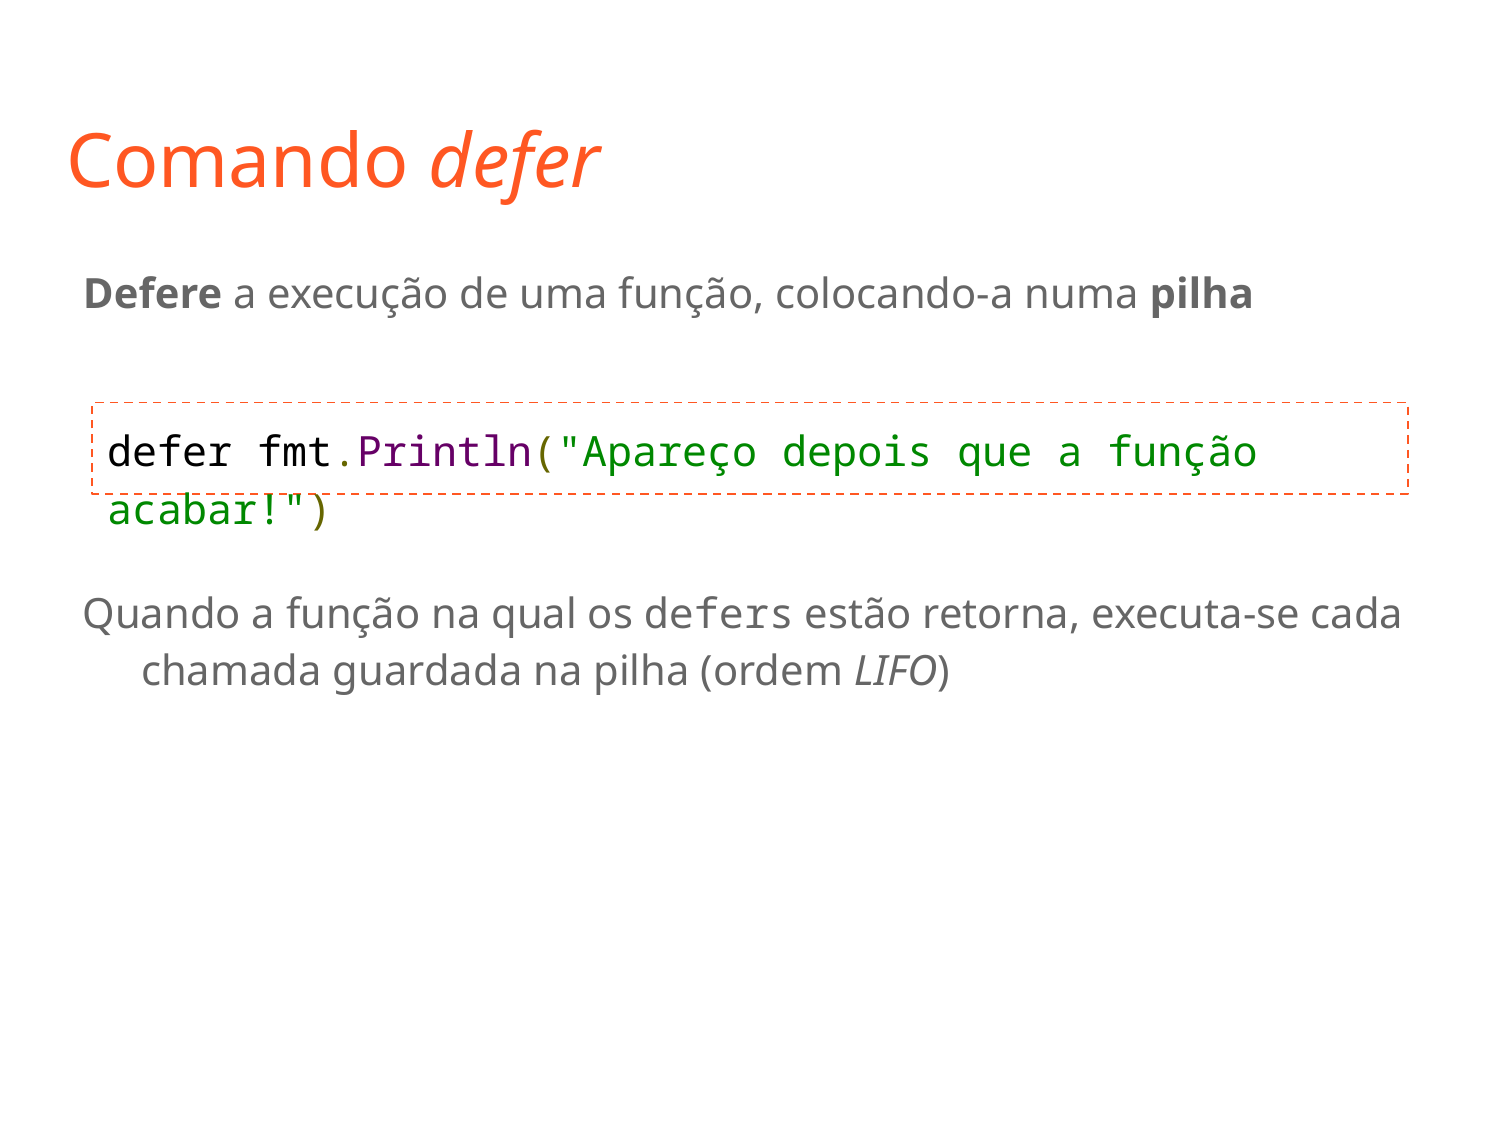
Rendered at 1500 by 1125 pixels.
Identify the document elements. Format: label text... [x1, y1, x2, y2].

list Defere a execução de uma função, colocando-a numa pilha [51, 252, 1449, 354]
text_box Quando a função na qual os defers estão retorna, executa-se cada chamada guardada na pilha (ordem LIFO) [51, 564, 1449, 735]
text_box defer fmt.Println("Apareço depois que a função acabar!") [92, 402, 1408, 494]
title Comando defer [51, 97, 1449, 223]
